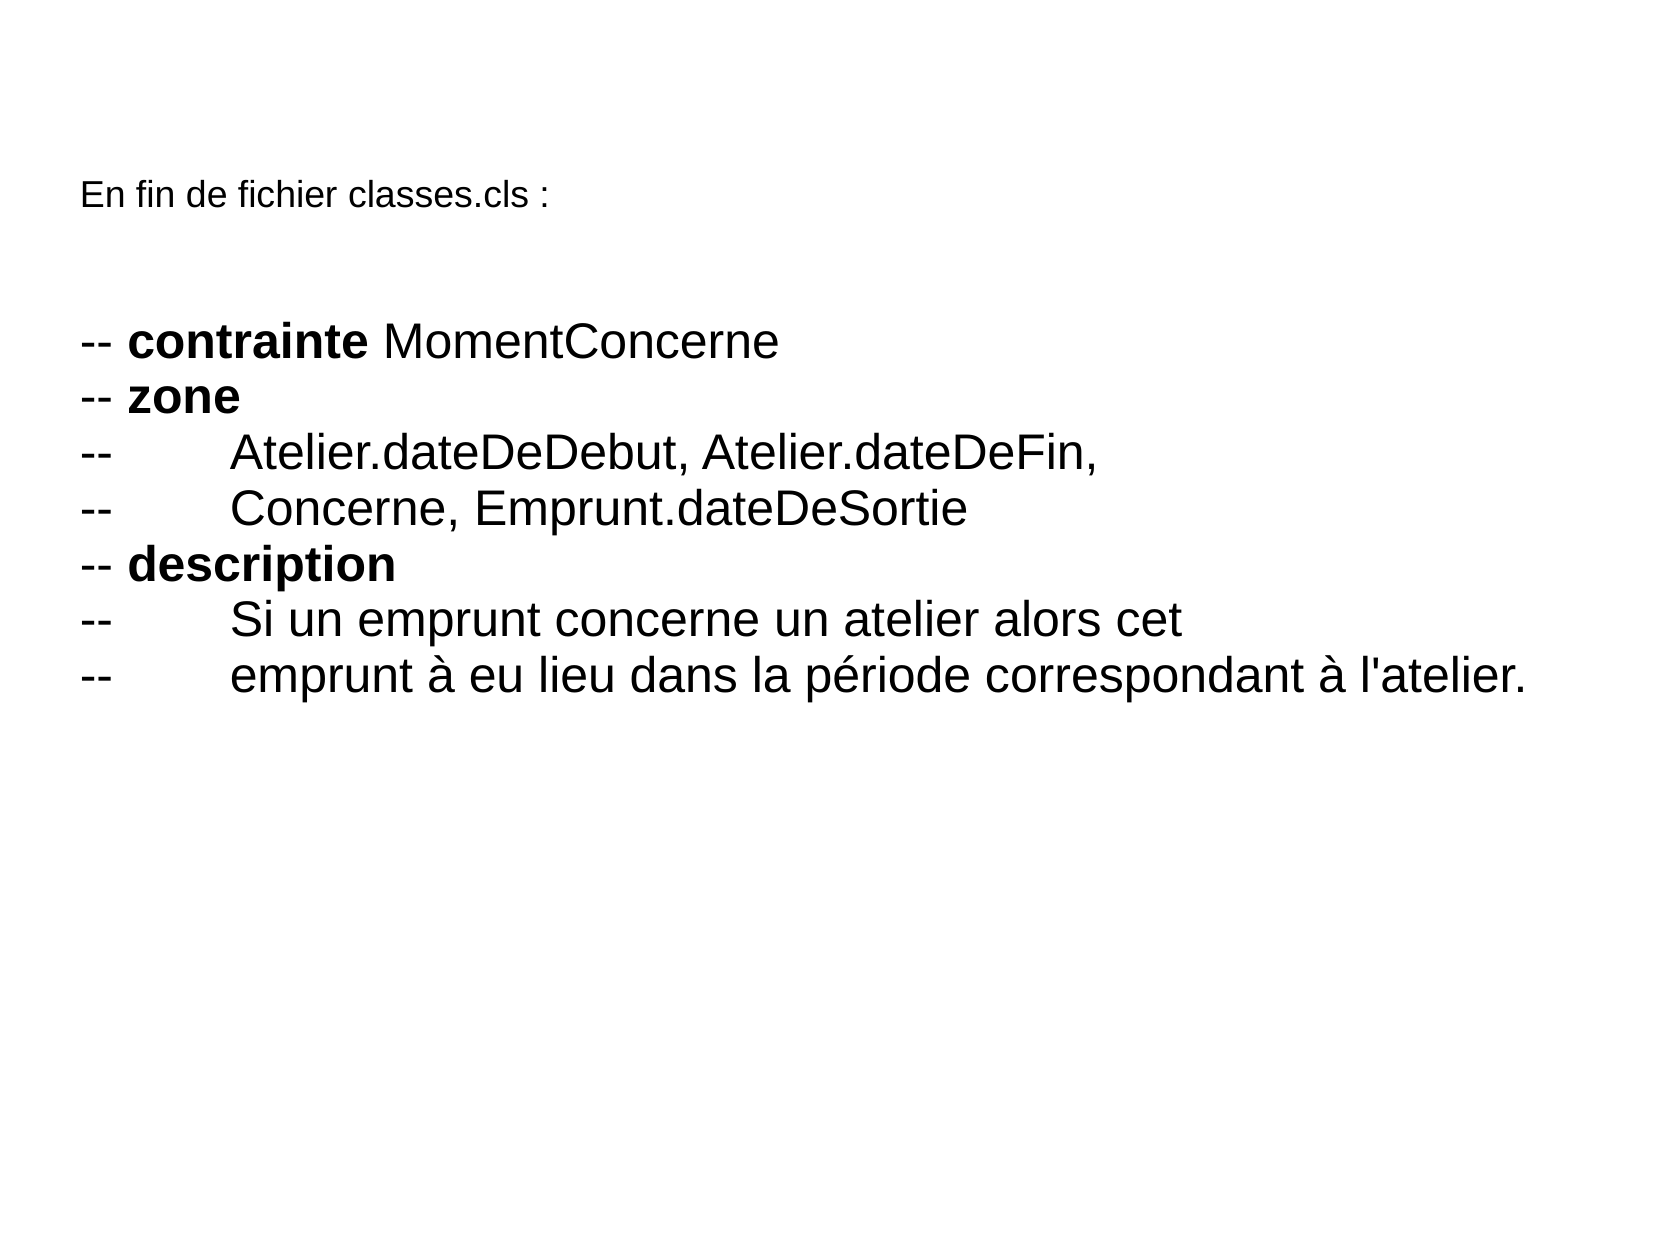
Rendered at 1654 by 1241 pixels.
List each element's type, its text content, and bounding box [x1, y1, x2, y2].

text_box En fin de fichier classes.cls : -- contrainte MomentConcerne -- zone -- Atelier.dateDeDebut, Atelier.dateDeFin, -- Concerne, Emprunt.dateDeSortie -- description -- Si un emprunt concerne un atelier alors cet -- emprunt à eu lieu dans la période correspondant à l'atelier. [64, 165, 1595, 809]
